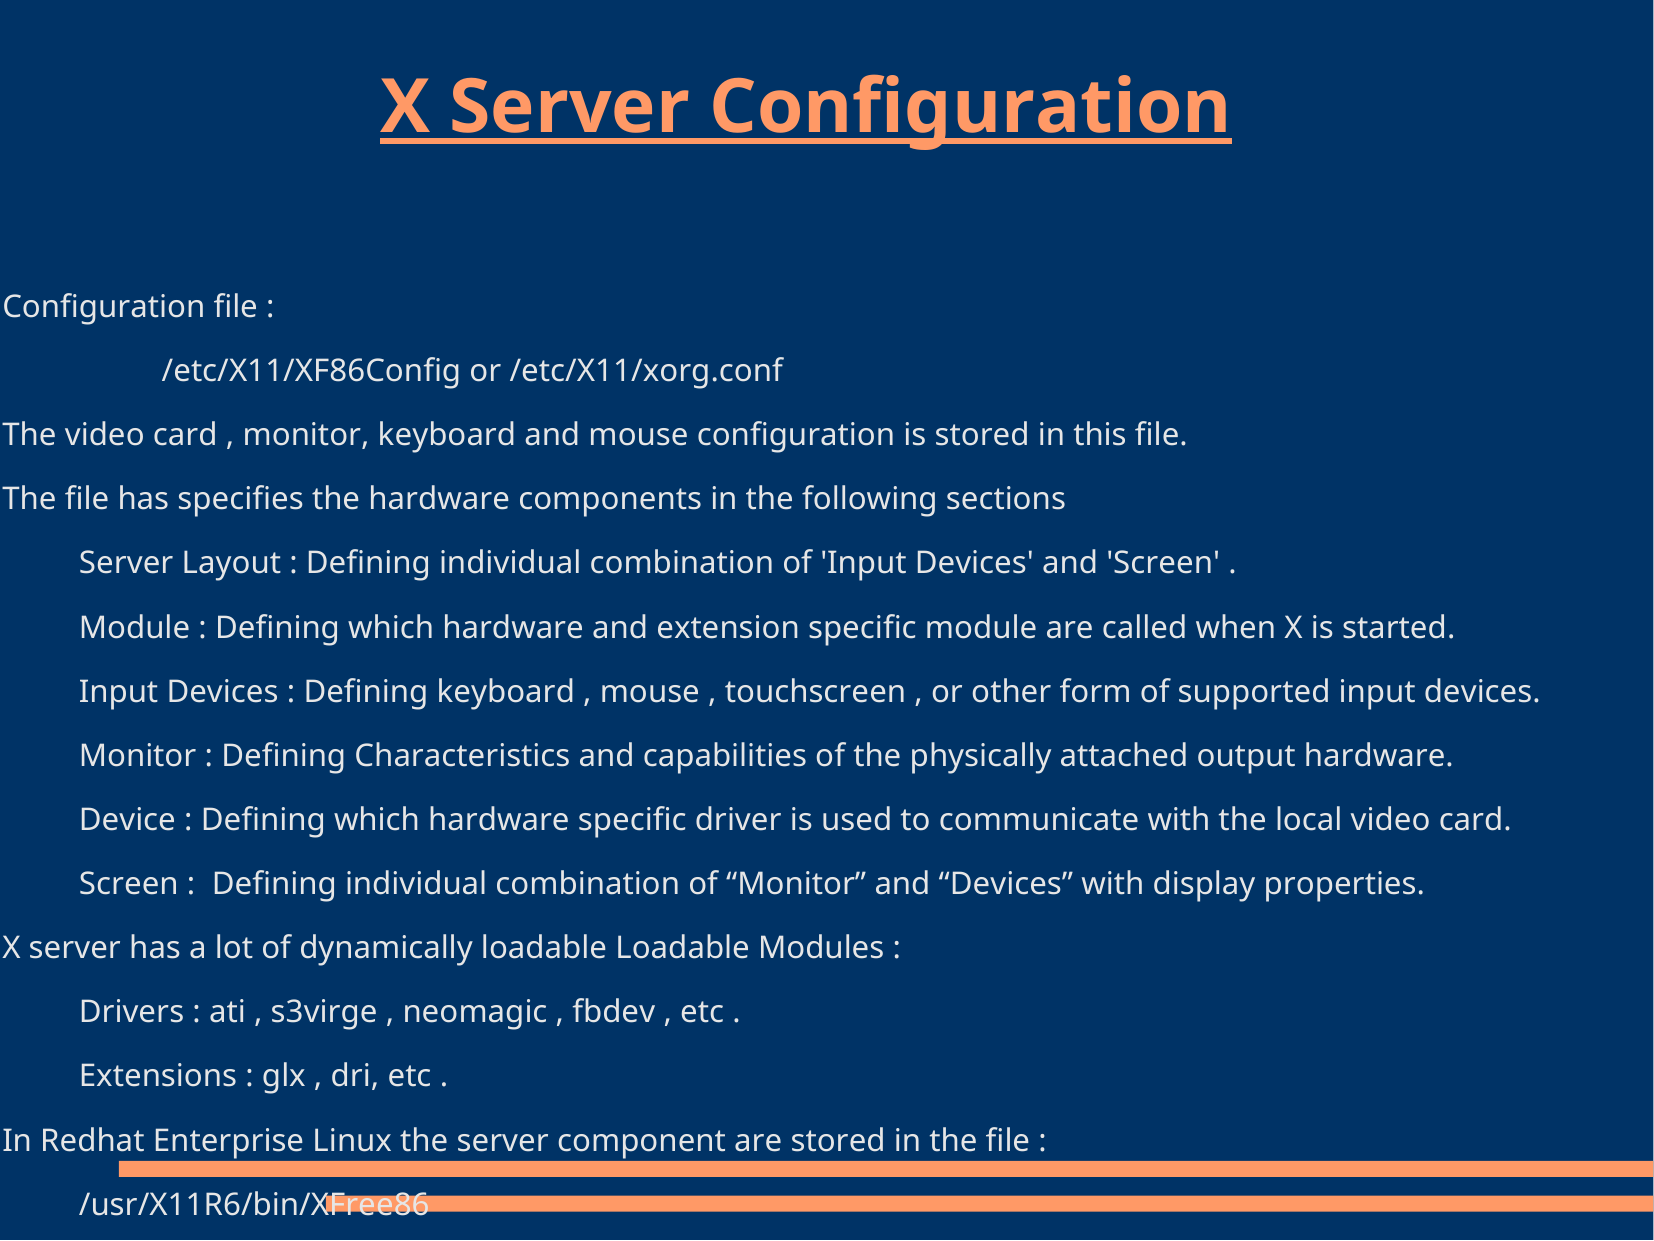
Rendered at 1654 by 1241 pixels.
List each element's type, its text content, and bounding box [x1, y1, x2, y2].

list Configuration file : /etc/X11/XF86Config or /etc/X11/xorg.conf The video card , monitor, keyboard and mouse configuration is stored in this file. The file has specifies the hardware components in the following sections Server Layout : Defining individual combination of 'Input Devices' and 'Screen' . Module : Defining which hardware and extension specific module are called when X is started. Input Devices : Defining keyboard , mouse , touchscreen , or other form of supported input devices. Monitor : Defining Characteristics and capabilities of the physically attached output hardware. Device : Defining which hardware specific driver is used to communicate with the local video card. Screen : Defining individual combination of “Monitor” and “Devices” with display properties. X server has a lot of dynamically loadable Loadable Modules : Drivers : ati , s3virge , neomagic , fbdev , etc . Extensions : glx , dri, etc . In Redhat Enterprise Linux the server component are stored in the file : /usr/X11R6/bin/XFree86 [37, 262, 1585, 1088]
title X Server Configuration [150, 37, 1463, 170]
